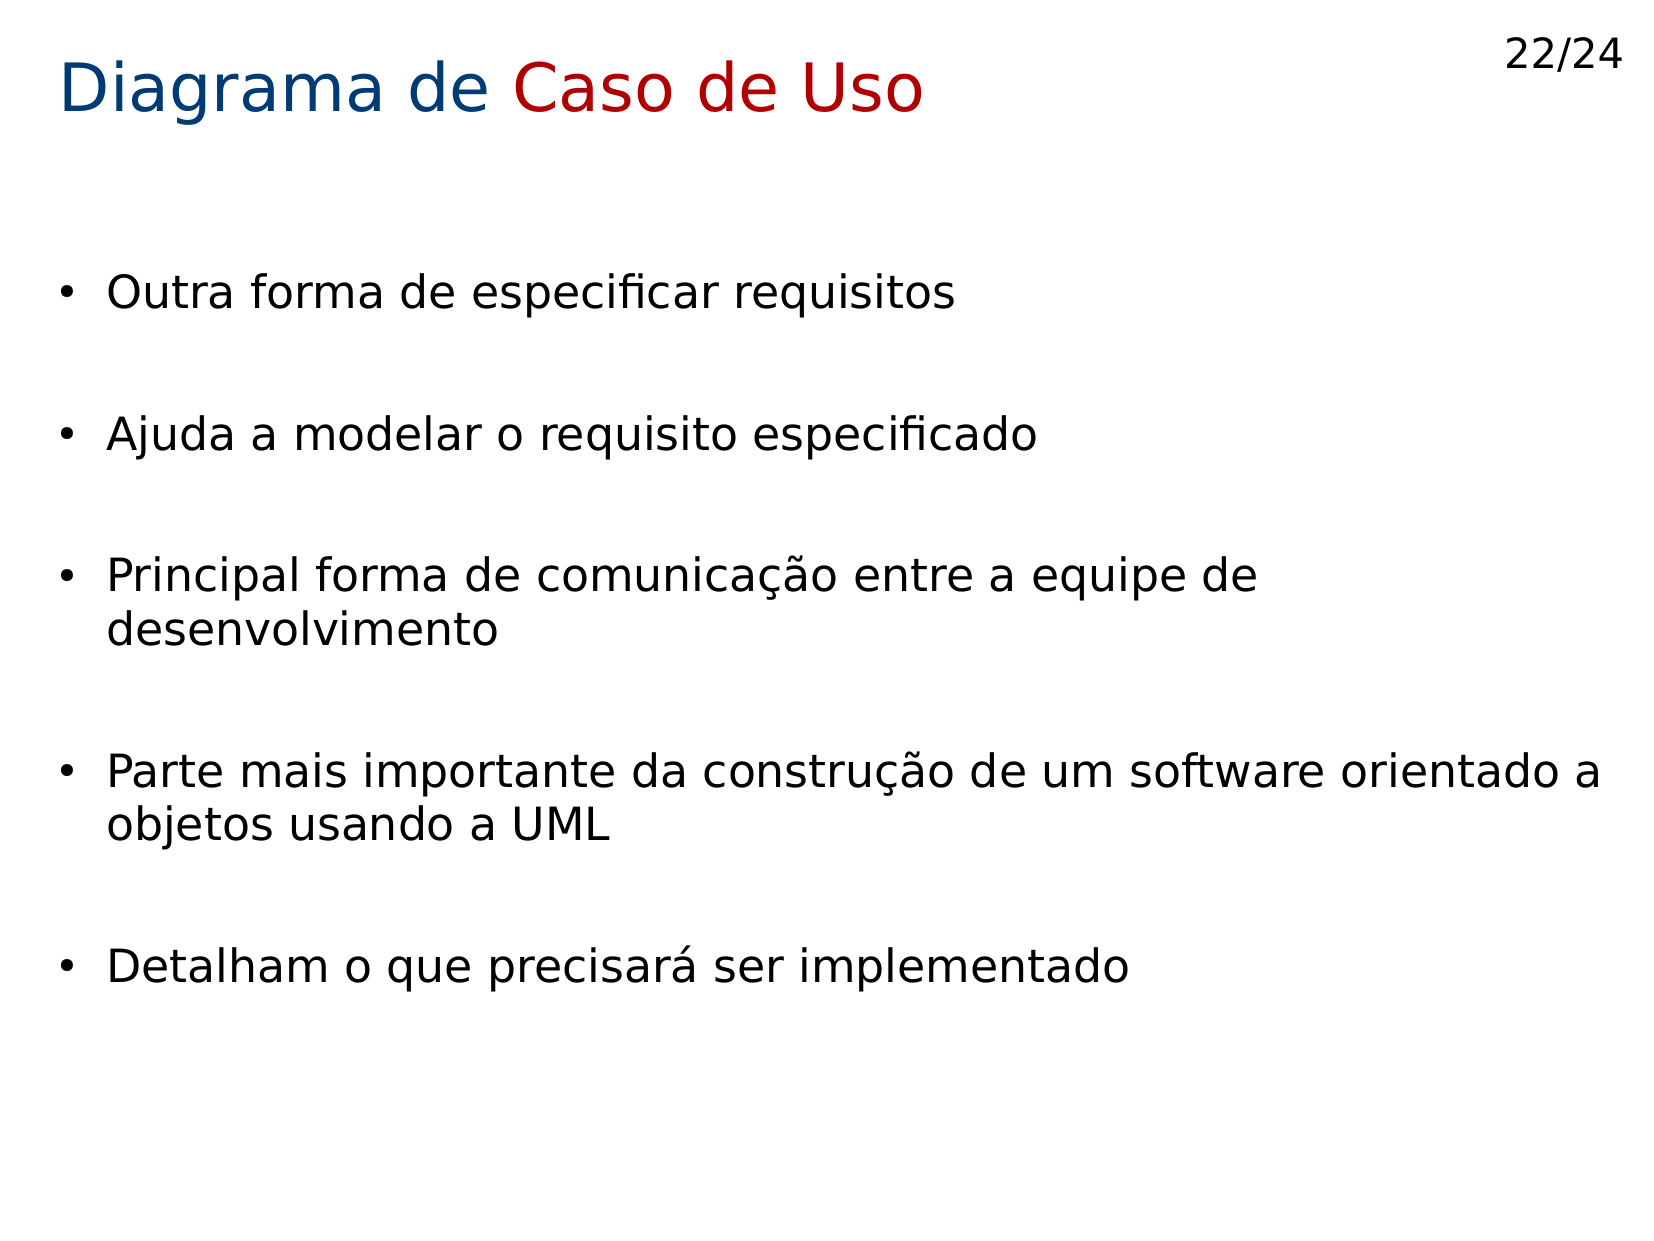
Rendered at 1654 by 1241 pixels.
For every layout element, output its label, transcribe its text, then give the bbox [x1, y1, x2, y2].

list Outra forma de especificar requisitos Ajuda a modelar o requisito especificado Principal forma de comunicação entre a equipe de desenvolvimento Parte mais importante da construção de um software orientado a objetos usando a UML Detalham o que precisará ser implementado [59, 265, 1625, 1211]
title Diagrama de Caso de Uso [59, 29, 1506, 148]
